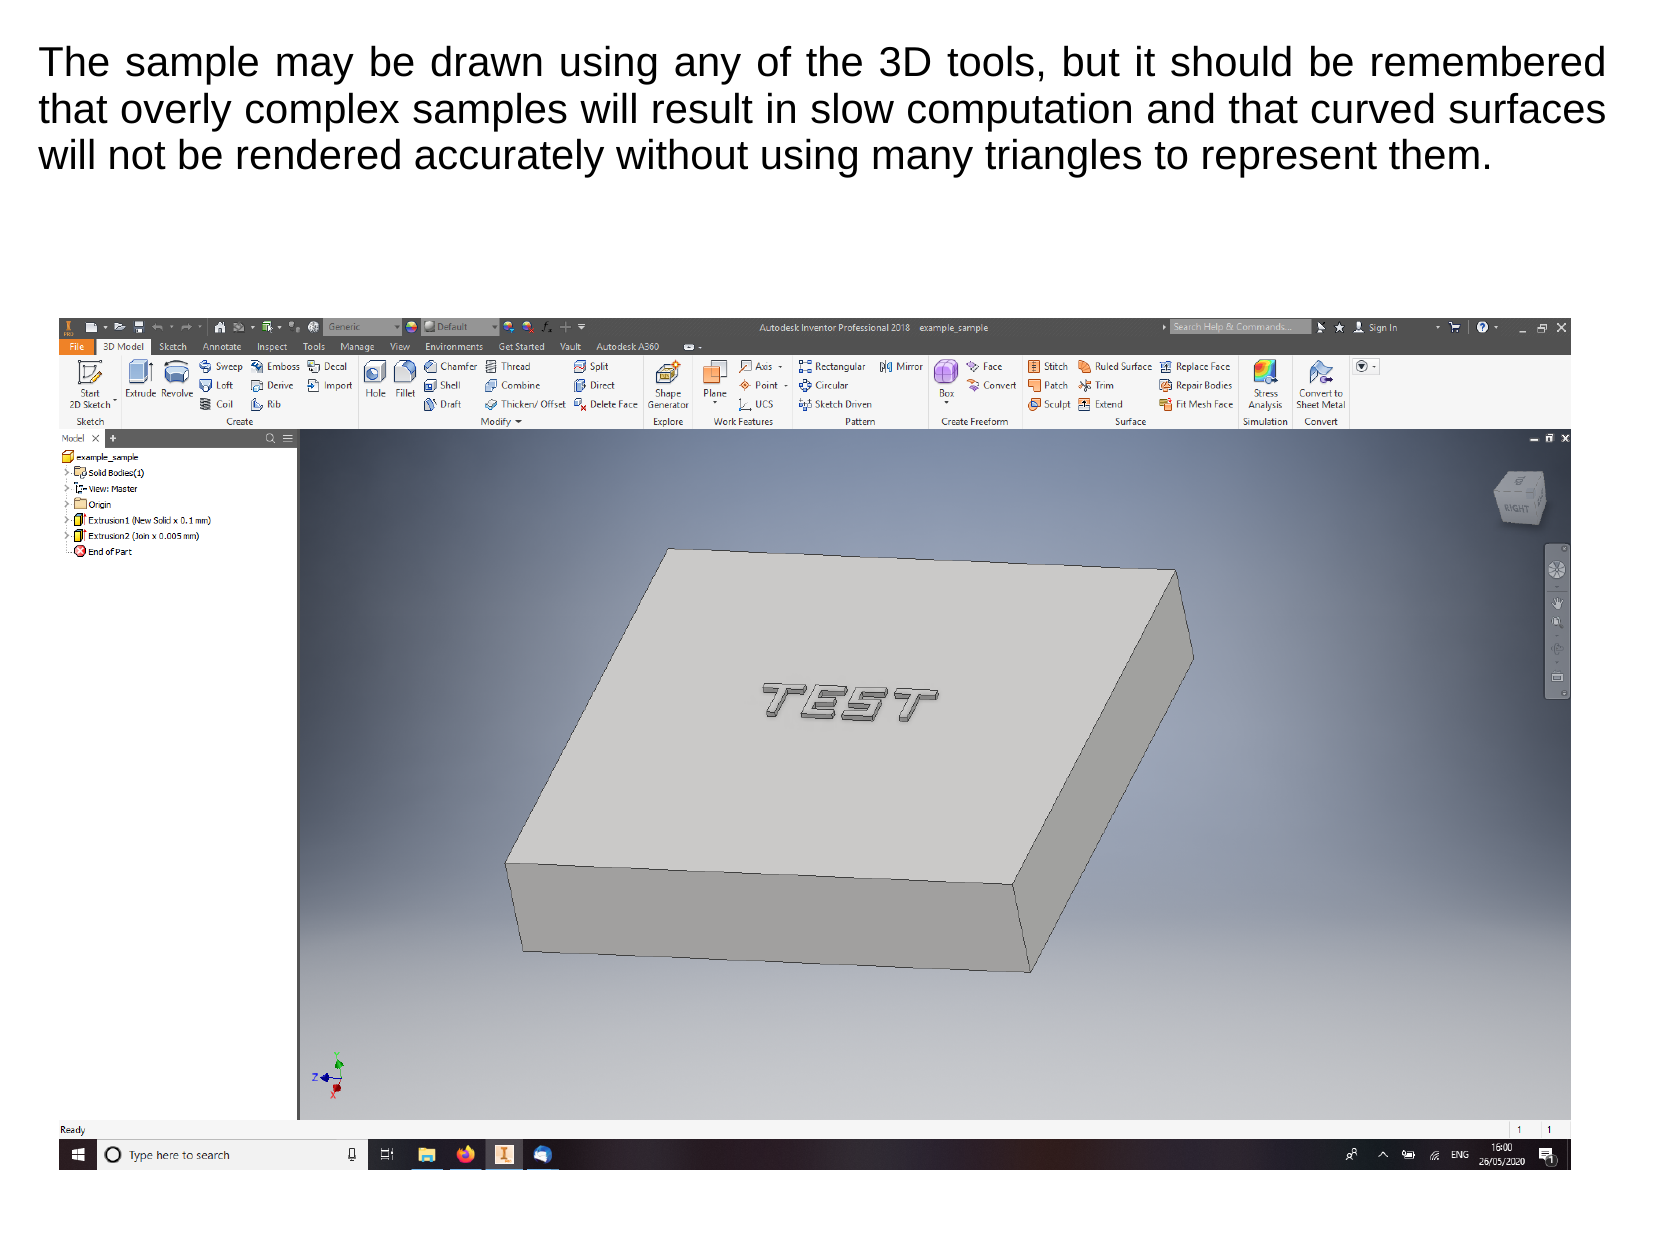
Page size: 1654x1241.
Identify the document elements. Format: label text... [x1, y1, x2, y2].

text_box The sample may be drawn using any of the 3D tools, but it should be remembered that overly complex samples will result in slow computation and that curved surfaces will not be rendered accurately without using many triangles to represent them. [23, 31, 1642, 280]
picture [59, 318, 1571, 1170]
